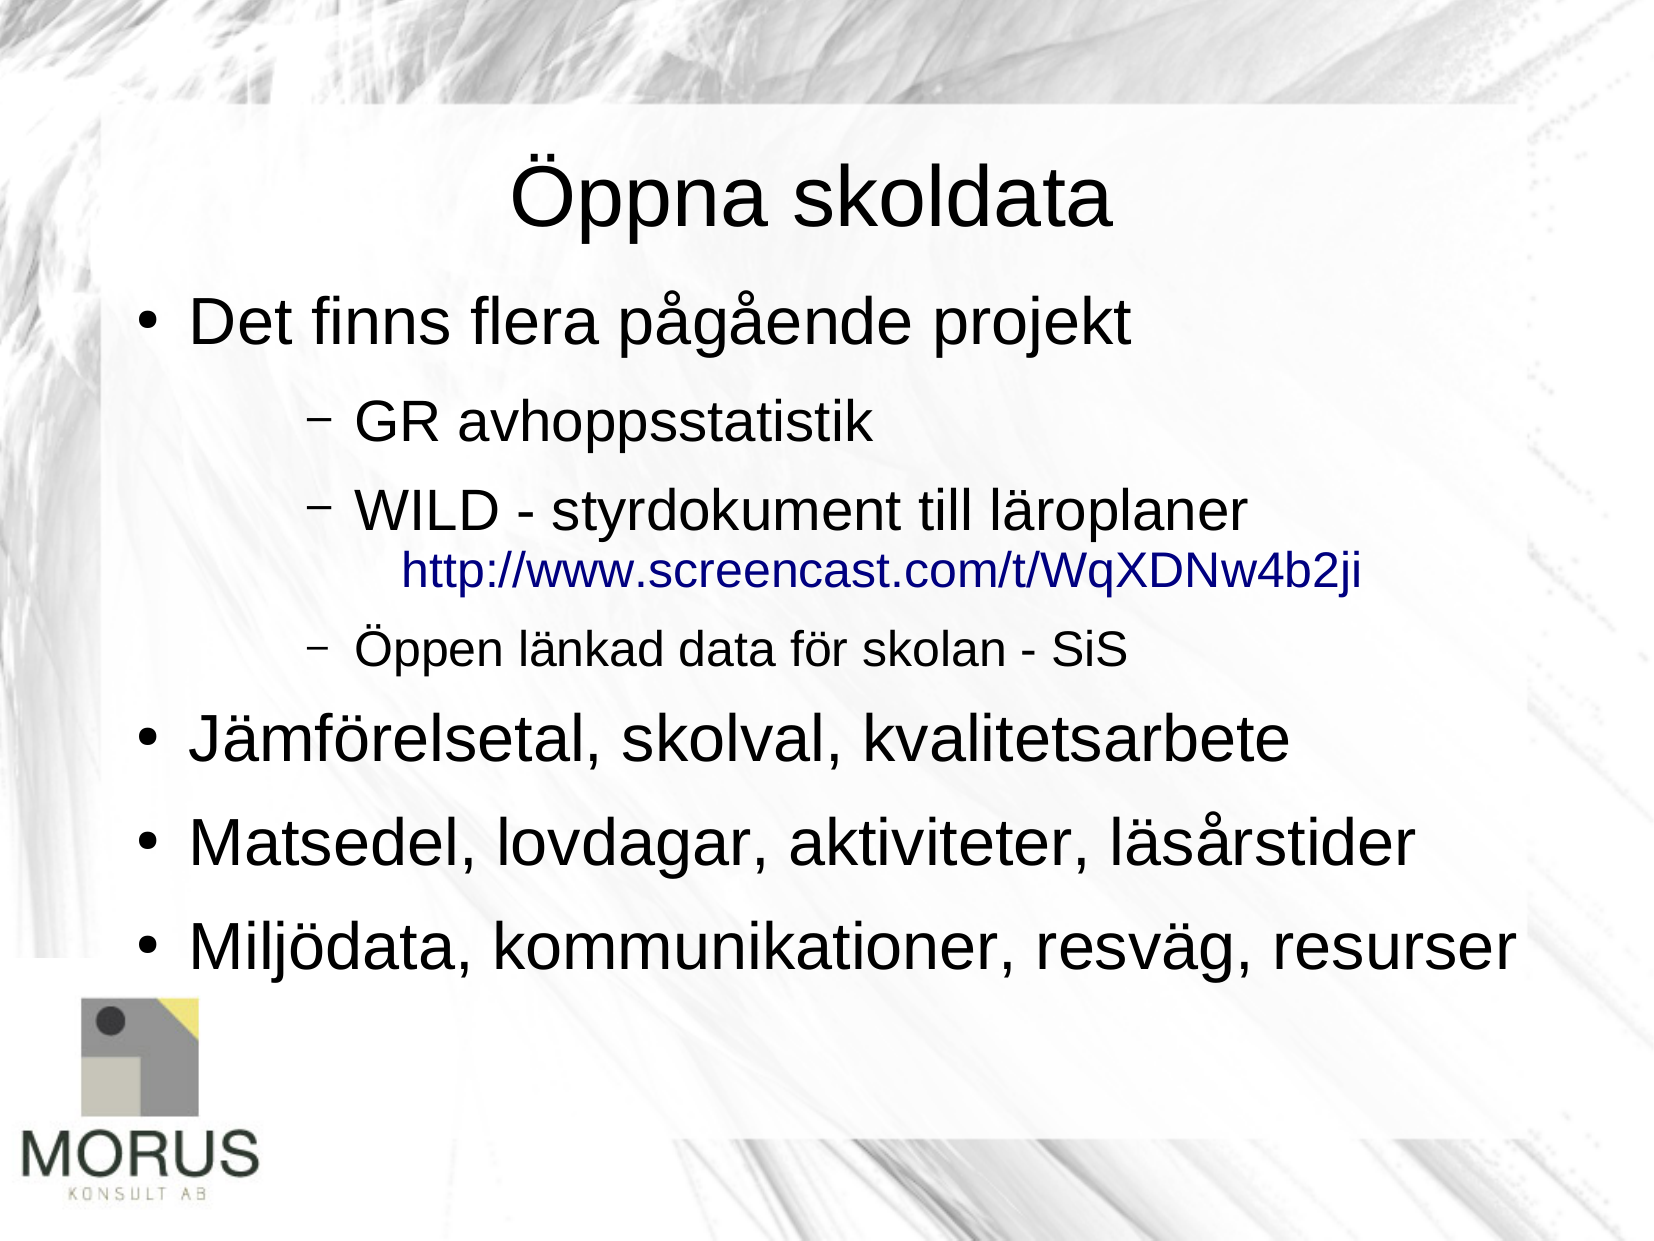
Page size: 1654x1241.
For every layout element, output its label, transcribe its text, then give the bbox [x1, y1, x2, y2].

title Öppna skoldata [118, 112, 1506, 281]
list Det finns flera pågående projekt GR avhoppsstatistik WILD - styrdokument till läroplaner http://www.screencast.com/t/WqXDNw4b2ji Öppen länkad data för skolan - SiS Jämförelsetal, skolval, kvalitetsarbete Matsedel, lovdagar, aktiviteter, läsårstider Miljödata, kommunikationer, resväg, resurser [118, 284, 1571, 1004]
picture [0, 0, 1654, 1241]
